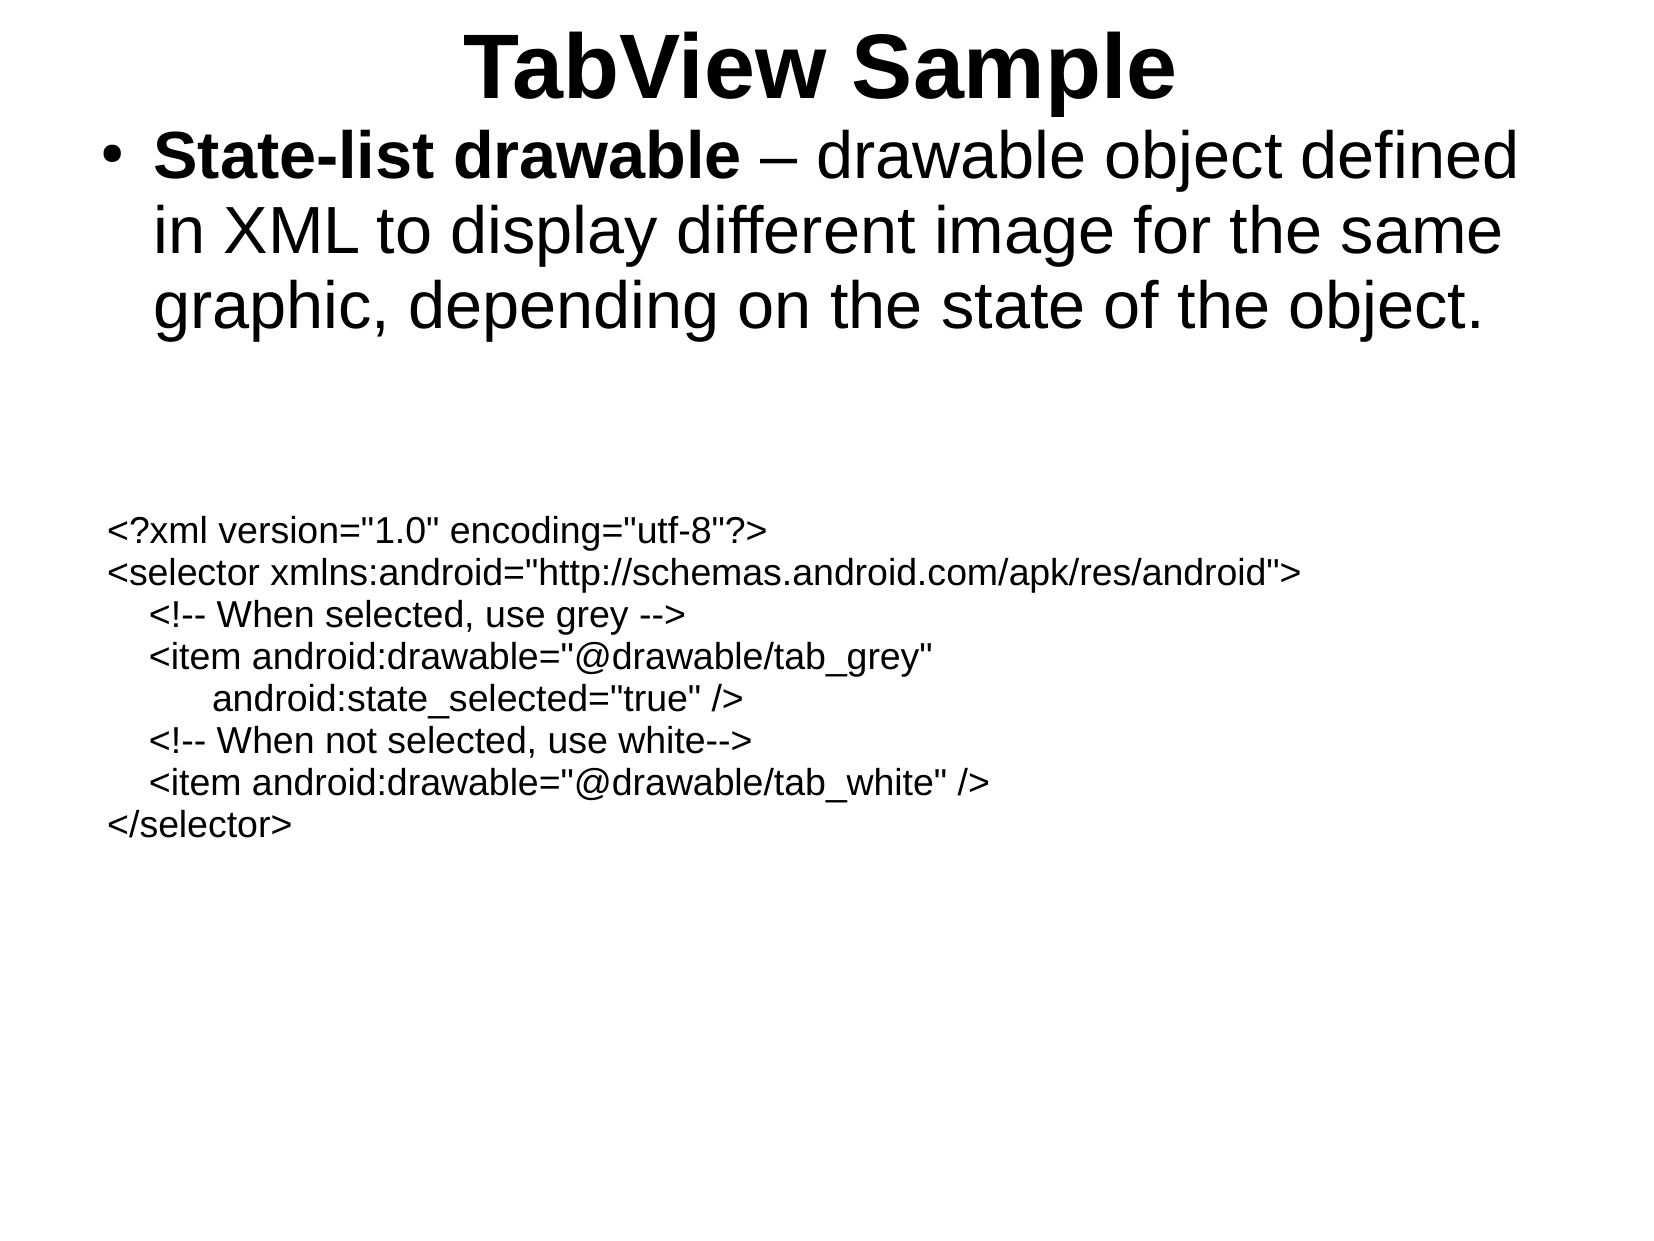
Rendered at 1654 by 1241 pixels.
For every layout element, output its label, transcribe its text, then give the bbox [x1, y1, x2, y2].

list State-list drawable – drawable object defined in XML to display different image for the same graphic, depending on the state of the object. [82, 118, 1571, 1211]
text_box <?xml version="1.0" encoding="utf-8"?> <selector xmlns:android="http://schemas.android.com/apk/res/android"> <!-- When selected, use grey --> <item android:drawable="@drawable/tab_grey" android:state_selected="true" /> <!-- When not selected, use white--> <item android:drawable="@drawable/tab_white" /> </selector> [92, 502, 1555, 1010]
title TabView Sample [76, 0, 1565, 163]
